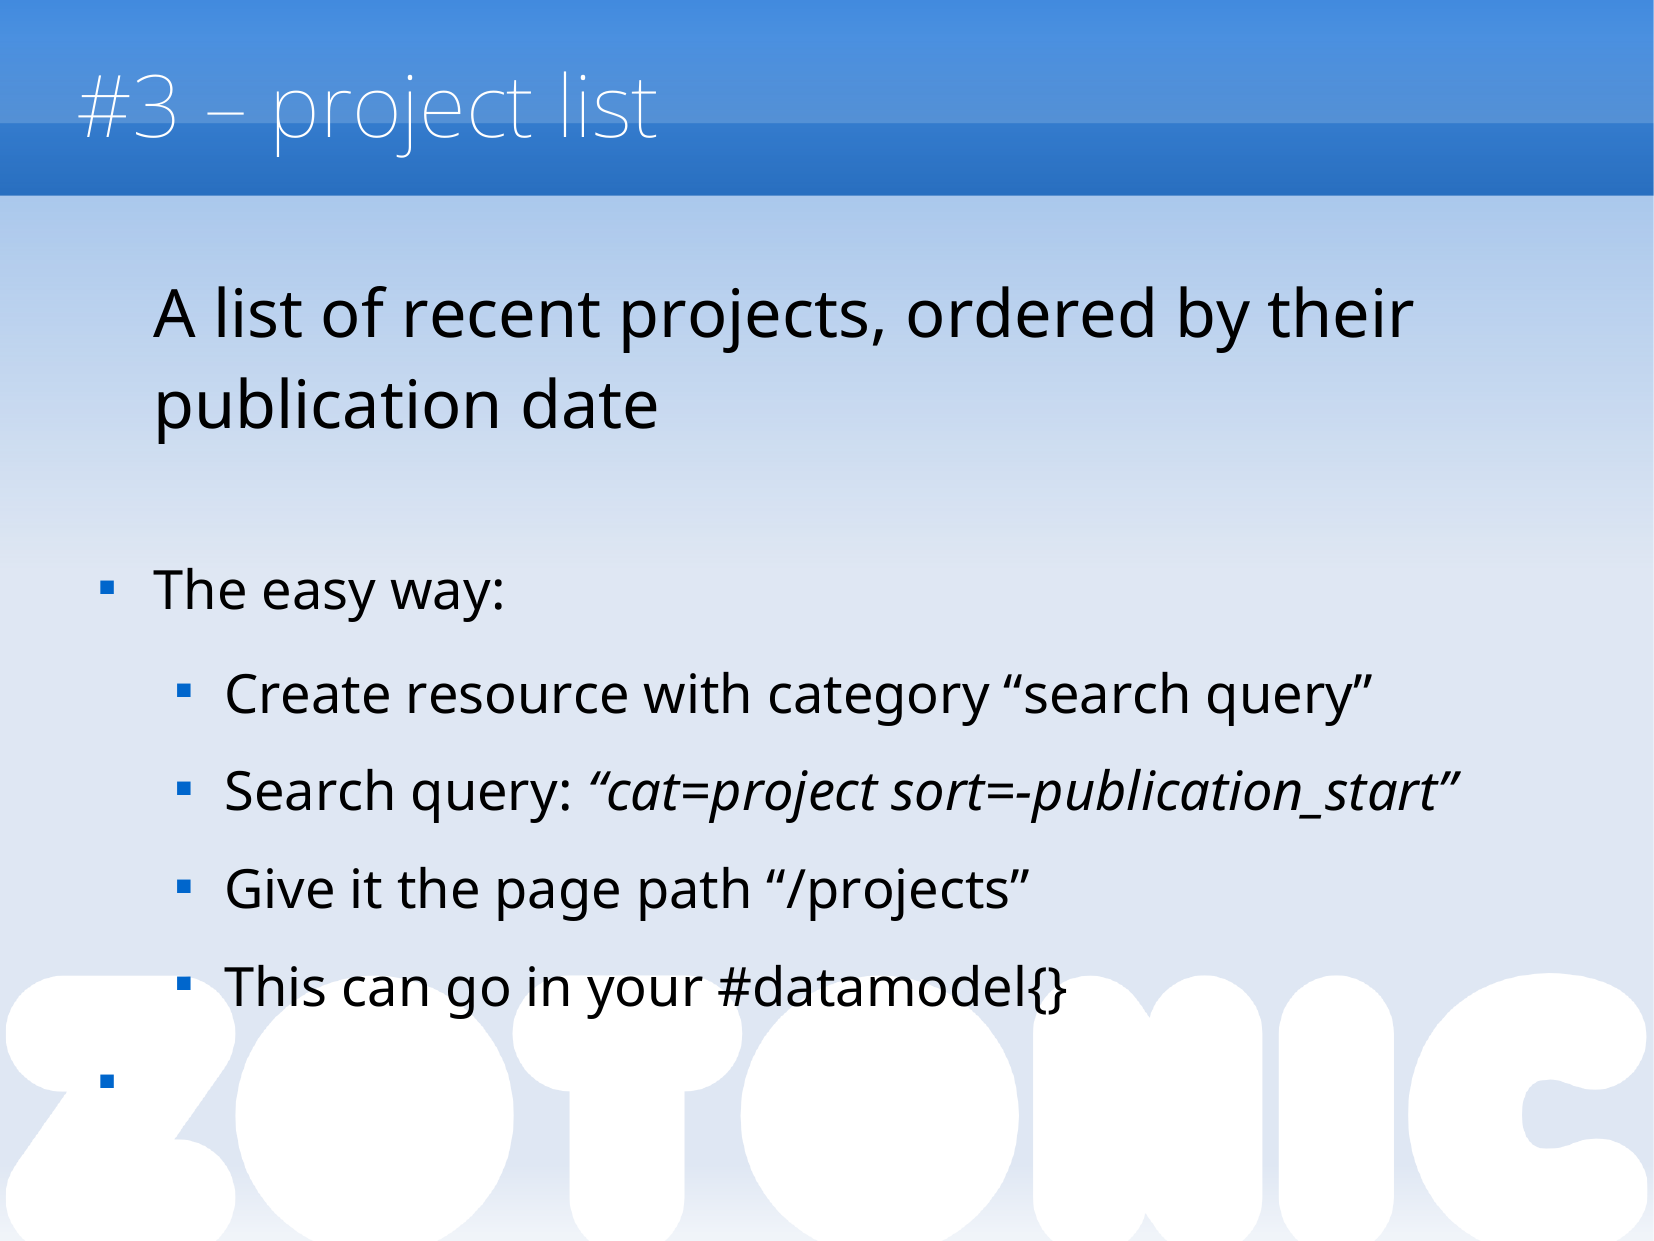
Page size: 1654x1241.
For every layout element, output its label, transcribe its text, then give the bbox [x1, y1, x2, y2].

picture [0, 0, 1654, 1241]
title #3 – project list [76, 0, 1565, 208]
list A list of recent projects, ordered by their publication date The easy way: Create resource with category “search query” Search query: “cat=project sort=-publication_start” Give it the page path “/projects” This can go in your #datamodel{} [82, 266, 1571, 1086]
